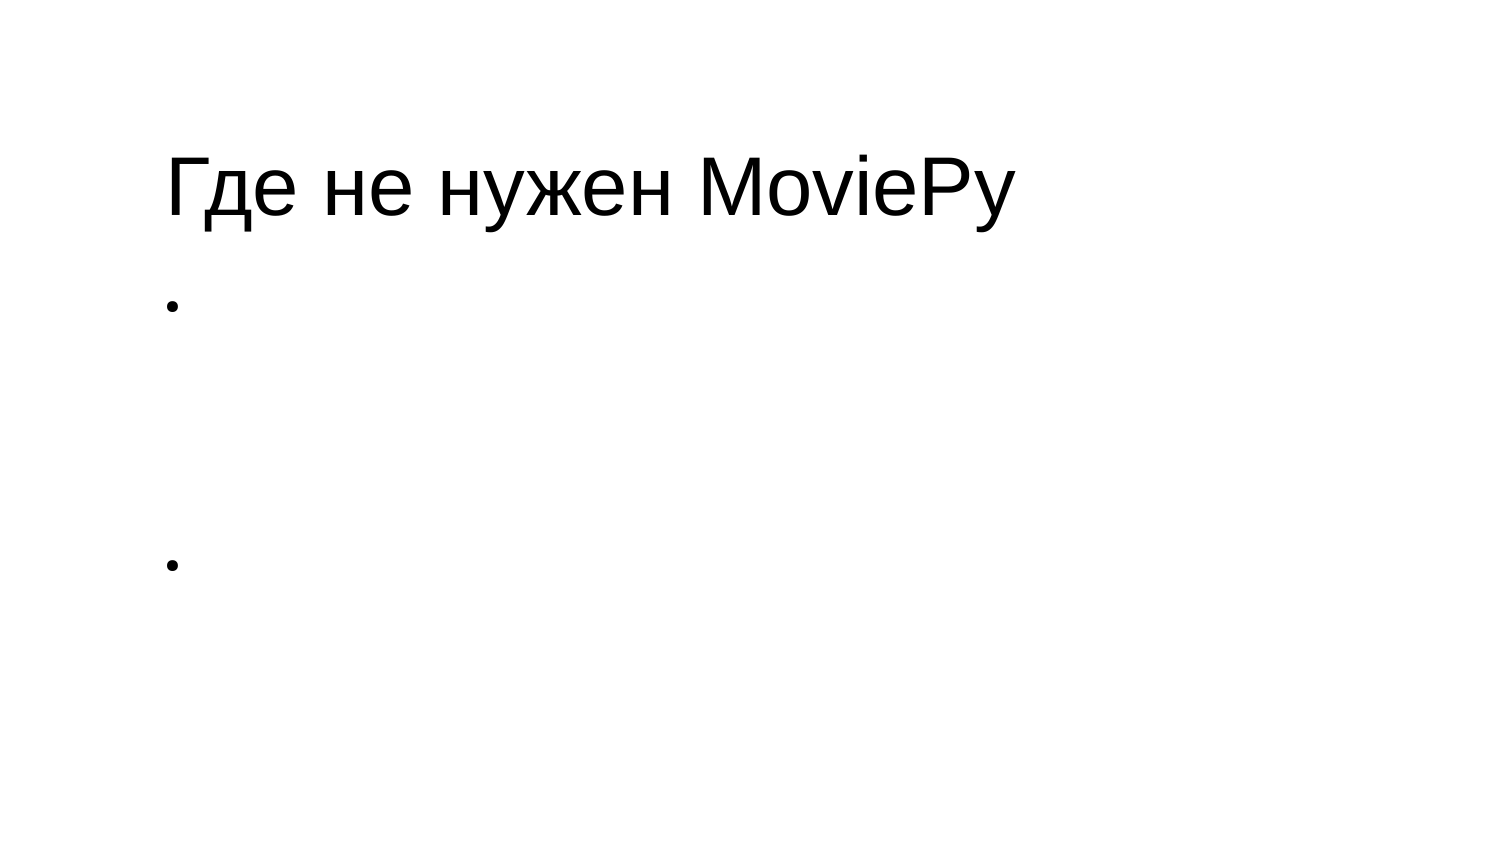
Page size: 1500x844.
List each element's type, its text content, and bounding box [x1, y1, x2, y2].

list Вам нужна покадровая обработка и анализ (детекция лиц например). Это делать лучше с помощью imageio, OpenCV or DLIB Вам нужна просто конвертация или объеденить серию картинок в один видеоролик. Лучше использовать ffmpeg. Он сделает быстрее и меньше сьест памяти. [150, 275, 1350, 844]
title Где не нужен MoviePy [150, 50, 1350, 240]
